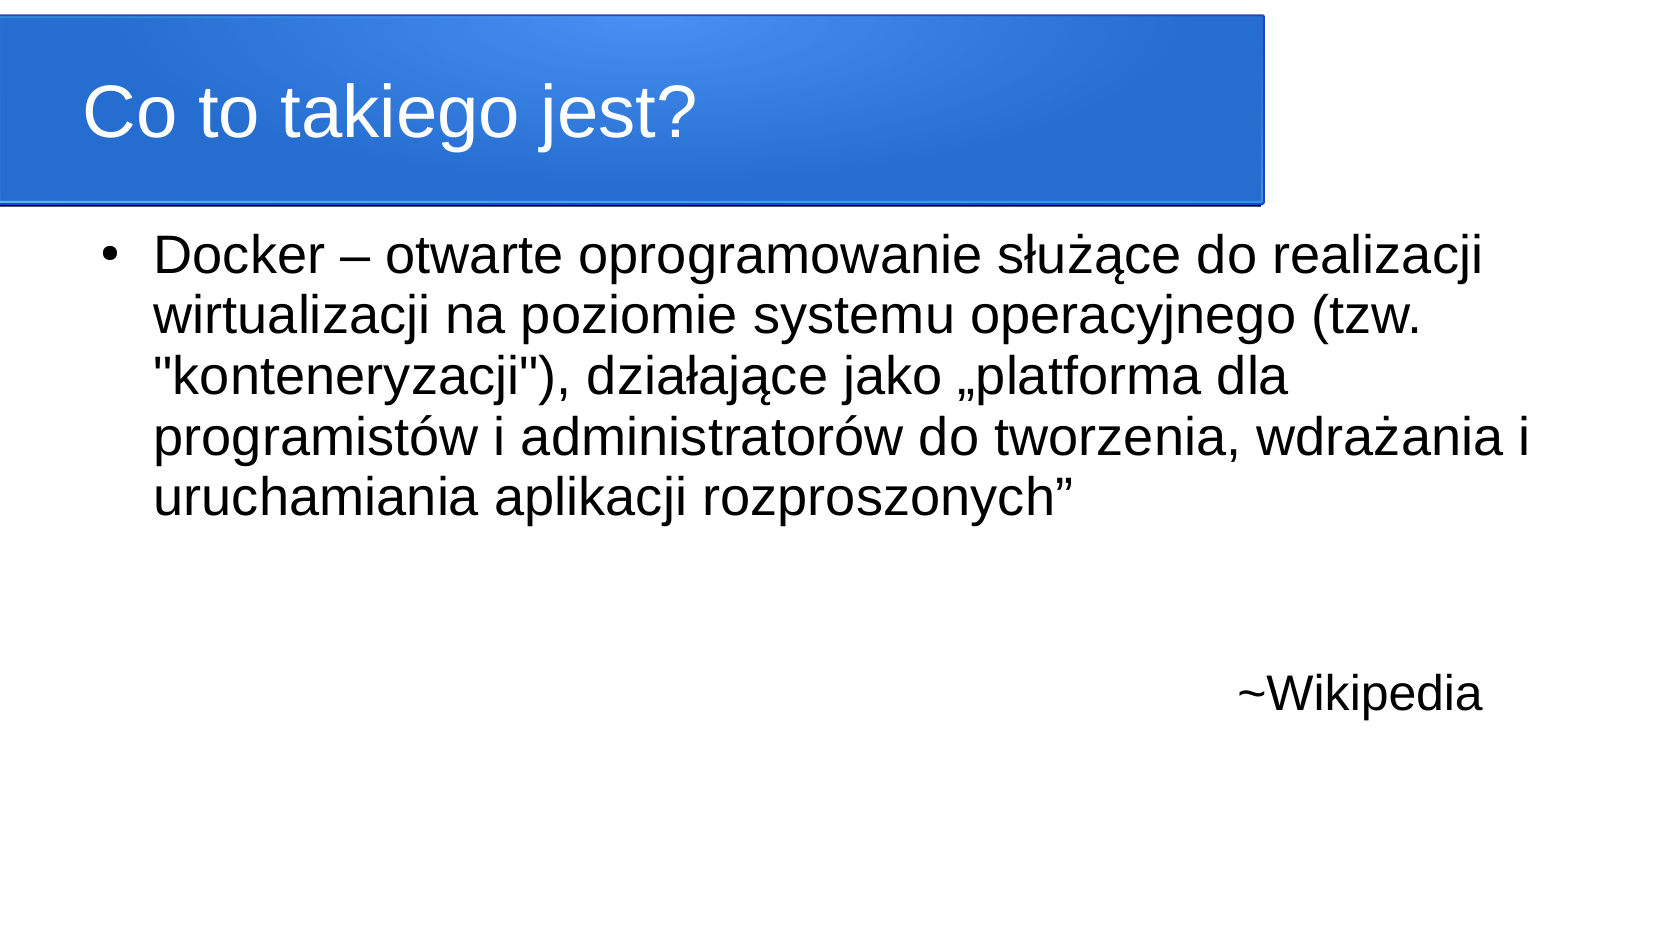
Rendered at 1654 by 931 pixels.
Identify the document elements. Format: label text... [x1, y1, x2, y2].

text_box [82, 224, 1571, 764]
title Co to takiego jest? [82, 35, 1235, 189]
